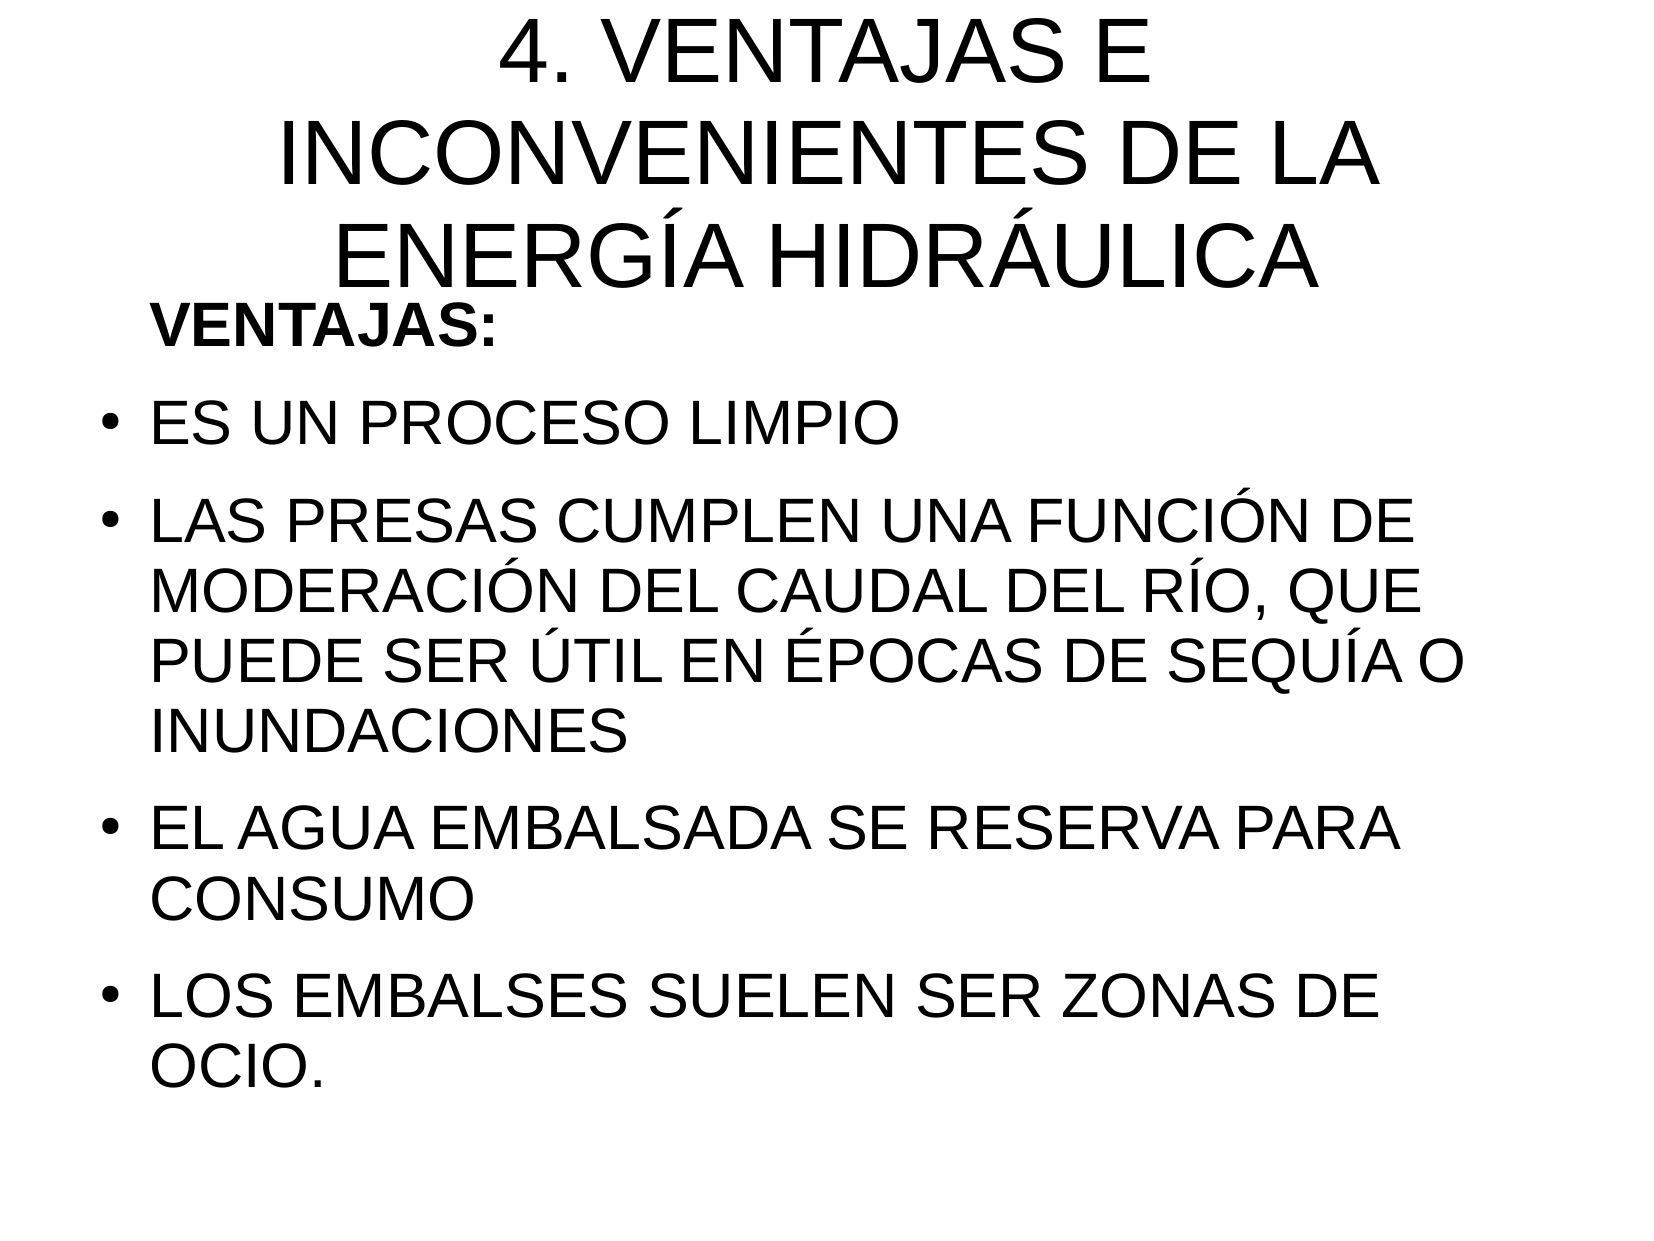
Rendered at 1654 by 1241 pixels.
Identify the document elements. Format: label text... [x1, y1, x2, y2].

list VENTAJAS: ES UN PROCESO LIMPIO LAS PRESAS CUMPLEN UNA FUNCIÓN DE MODERACIÓN DEL CAUDAL DEL RÍO, QUE PUEDE SER ÚTIL EN ÉPOCAS DE SEQUÍA O INUNDACIONES EL AGUA EMBALSADA SE RESERVA PARA CONSUMO LOS EMBALSES SUELEN SER ZONAS DE OCIO. [82, 290, 1571, 1109]
title 4. VENTAJAS E INCONVENIENTES DE LA ENERGÍA HIDRÁULICA [82, 0, 1571, 290]
